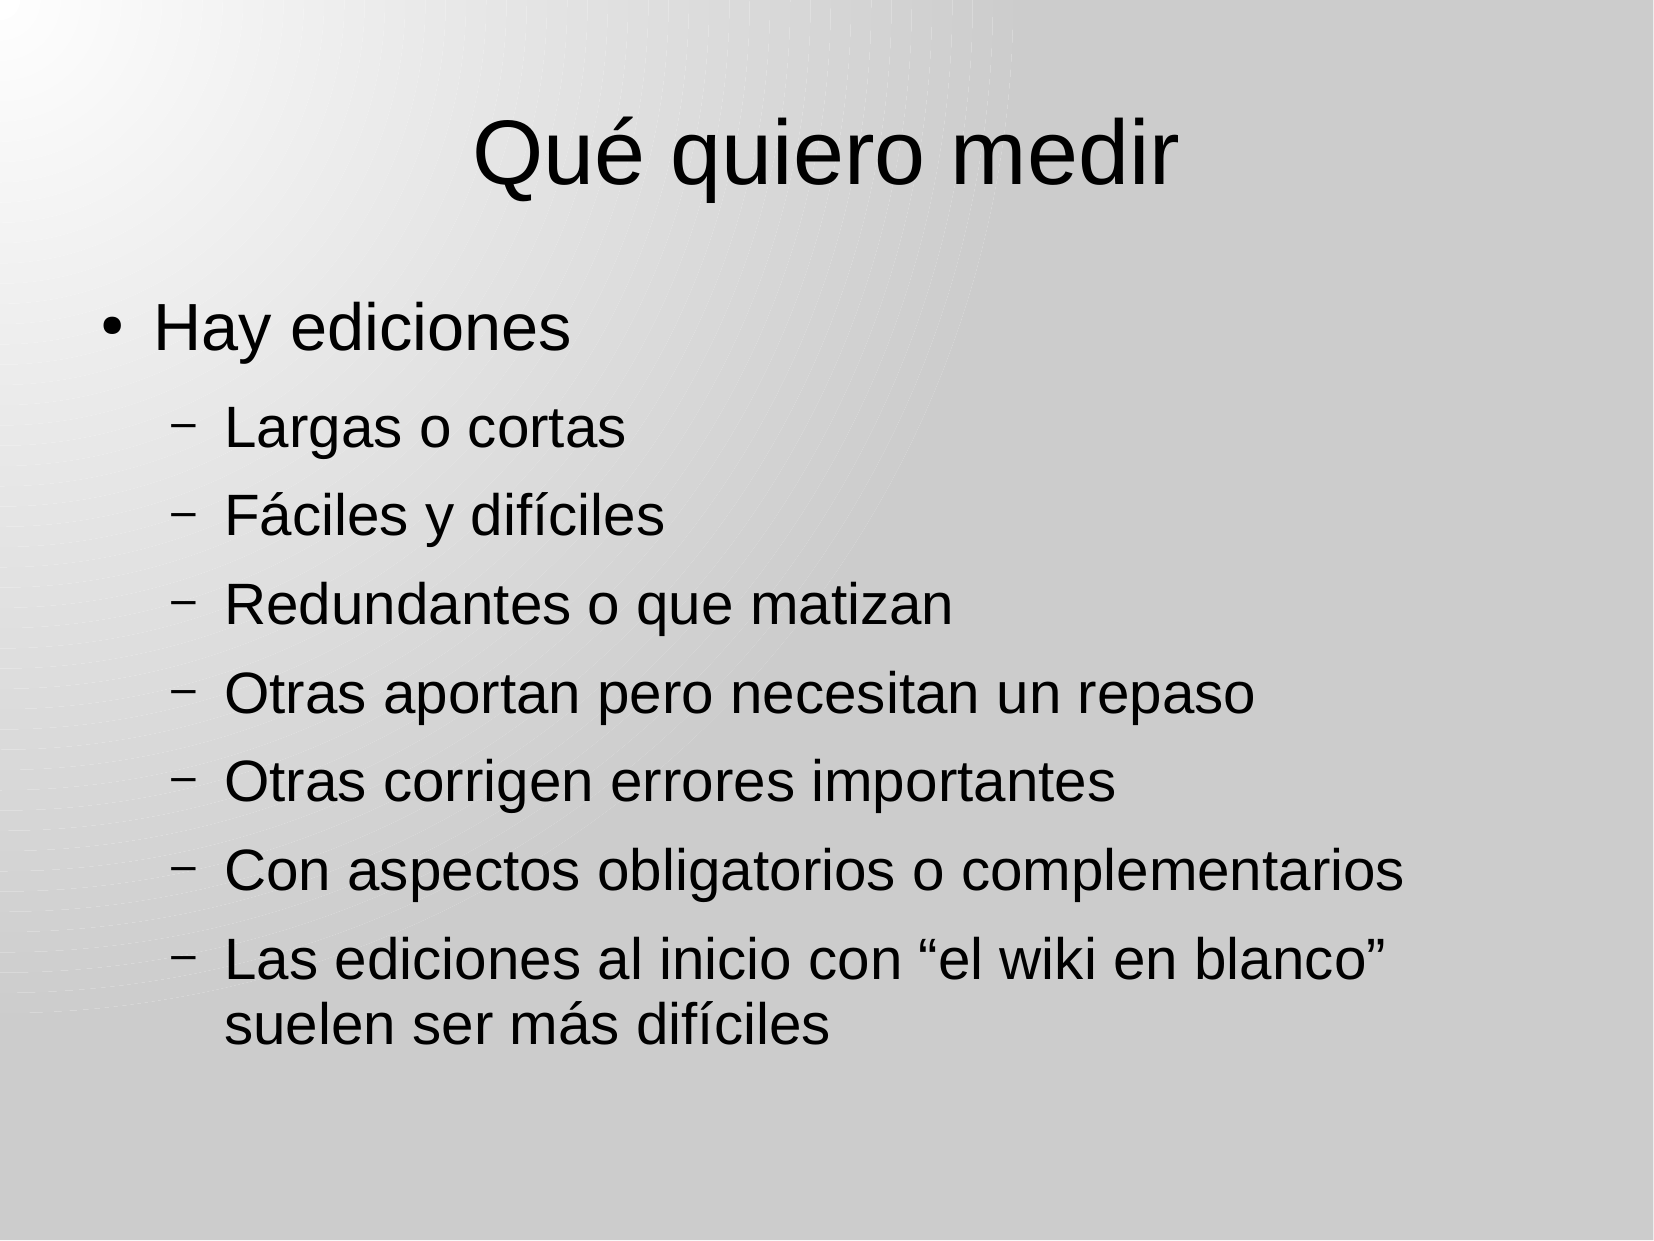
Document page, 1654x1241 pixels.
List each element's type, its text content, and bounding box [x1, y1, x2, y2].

list Hay ediciones Largas o cortas Fáciles y difíciles Redundantes o que matizan Otras aportan pero necesitan un repaso Otras corrigen errores importantes Con aspectos obligatorios o complementarios Las ediciones al inicio con “el wiki en blanco” suelen ser más difíciles [82, 290, 1538, 1109]
title Qué quiero medir [82, 49, 1571, 257]
